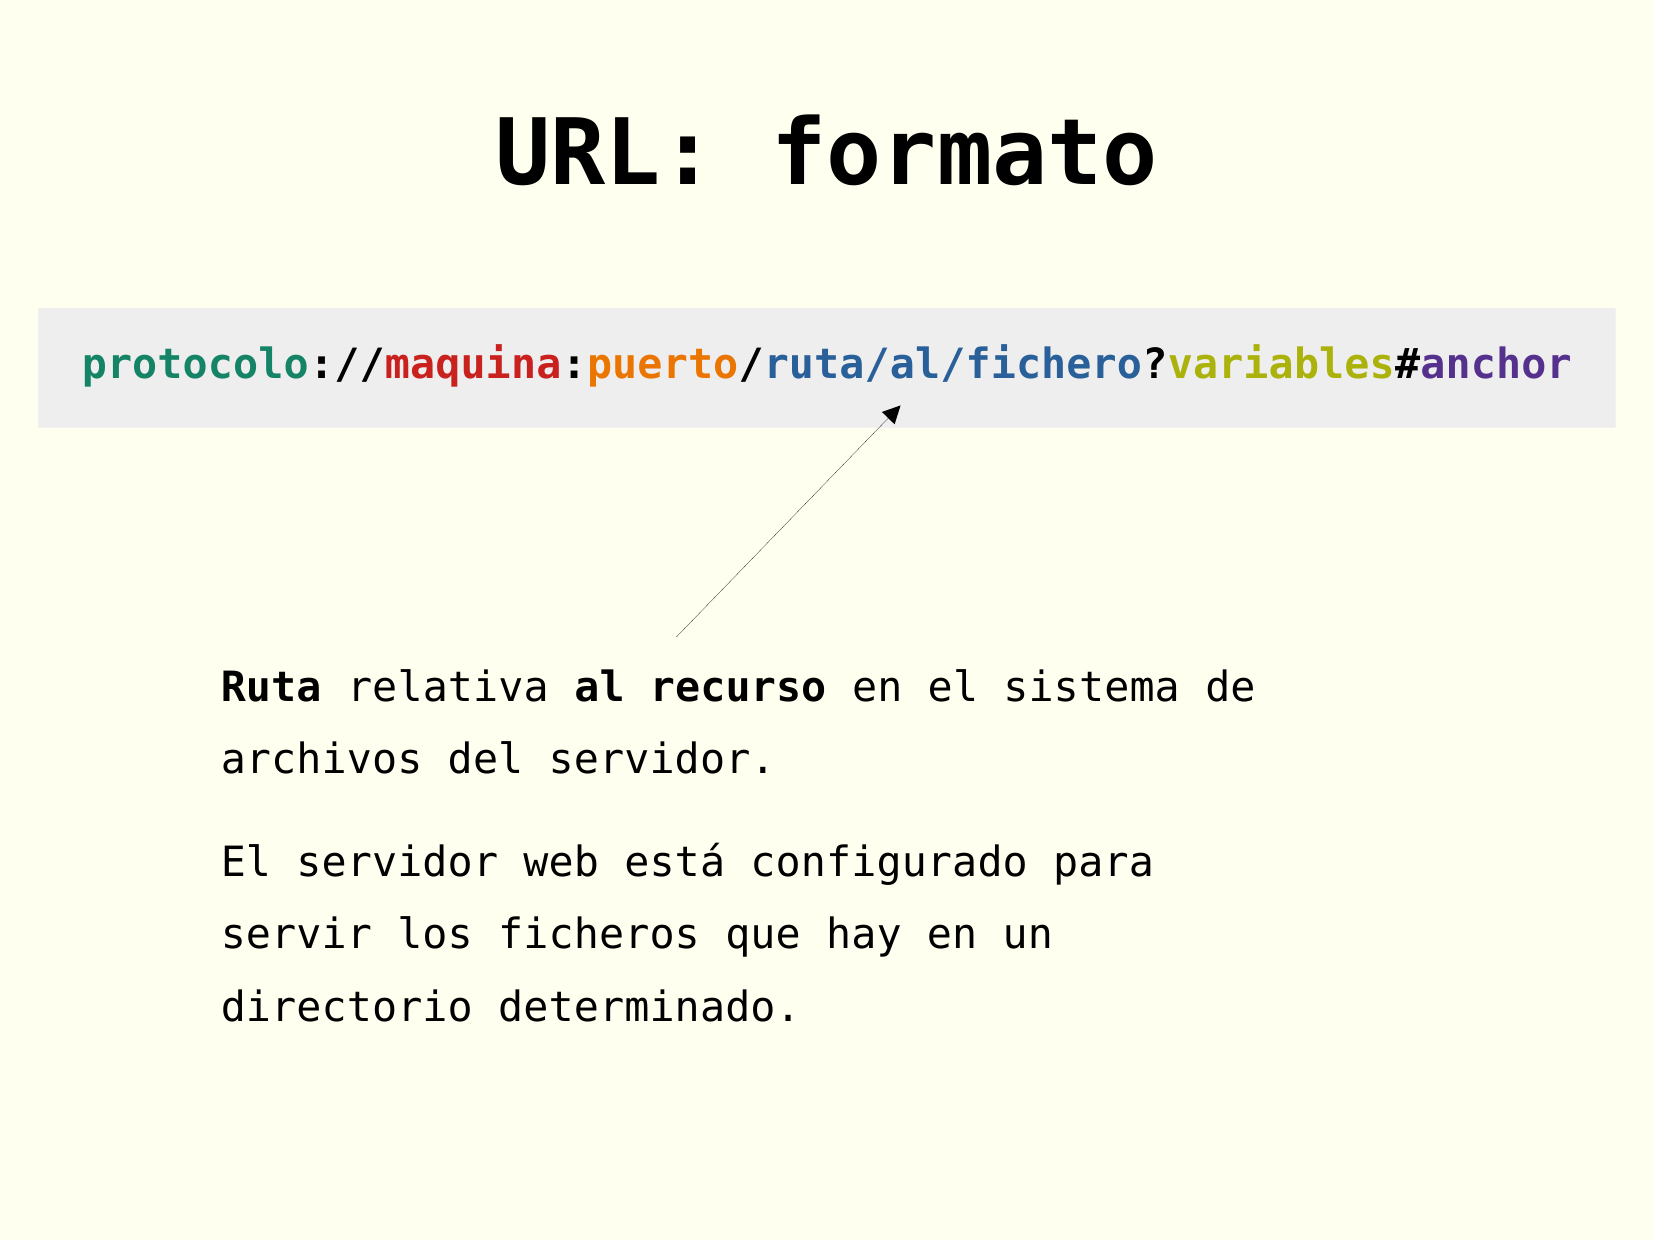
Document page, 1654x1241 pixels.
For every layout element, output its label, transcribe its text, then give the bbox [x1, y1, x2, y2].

text_box protocolo://maquina:puerto/ruta/al/fichero?variables#anchor [38, 308, 1616, 428]
title URL: formato [82, 49, 1571, 257]
text_box Ruta relativa al recurso en el sistema de archivos del servidor. El servidor web está configurado para servir los ficheros que hay en un directorio determinado. [206, 630, 1345, 1039]
